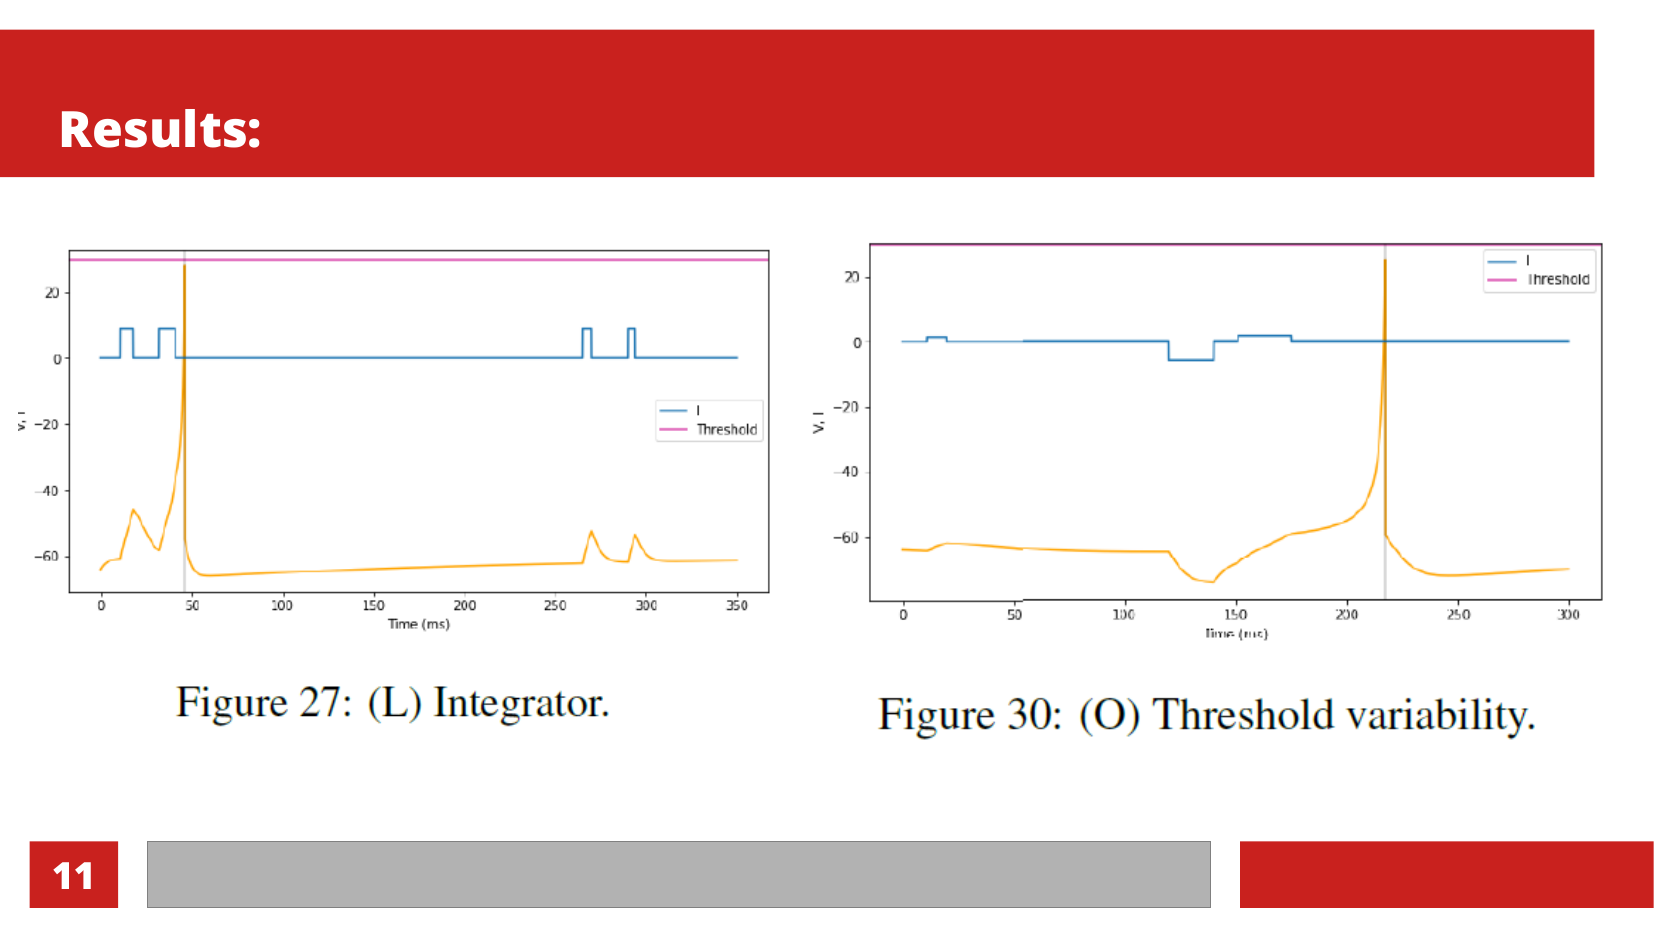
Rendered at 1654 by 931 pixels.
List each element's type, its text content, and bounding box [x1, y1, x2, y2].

picture [18, 236, 1625, 751]
title Results: [59, 44, 1595, 163]
